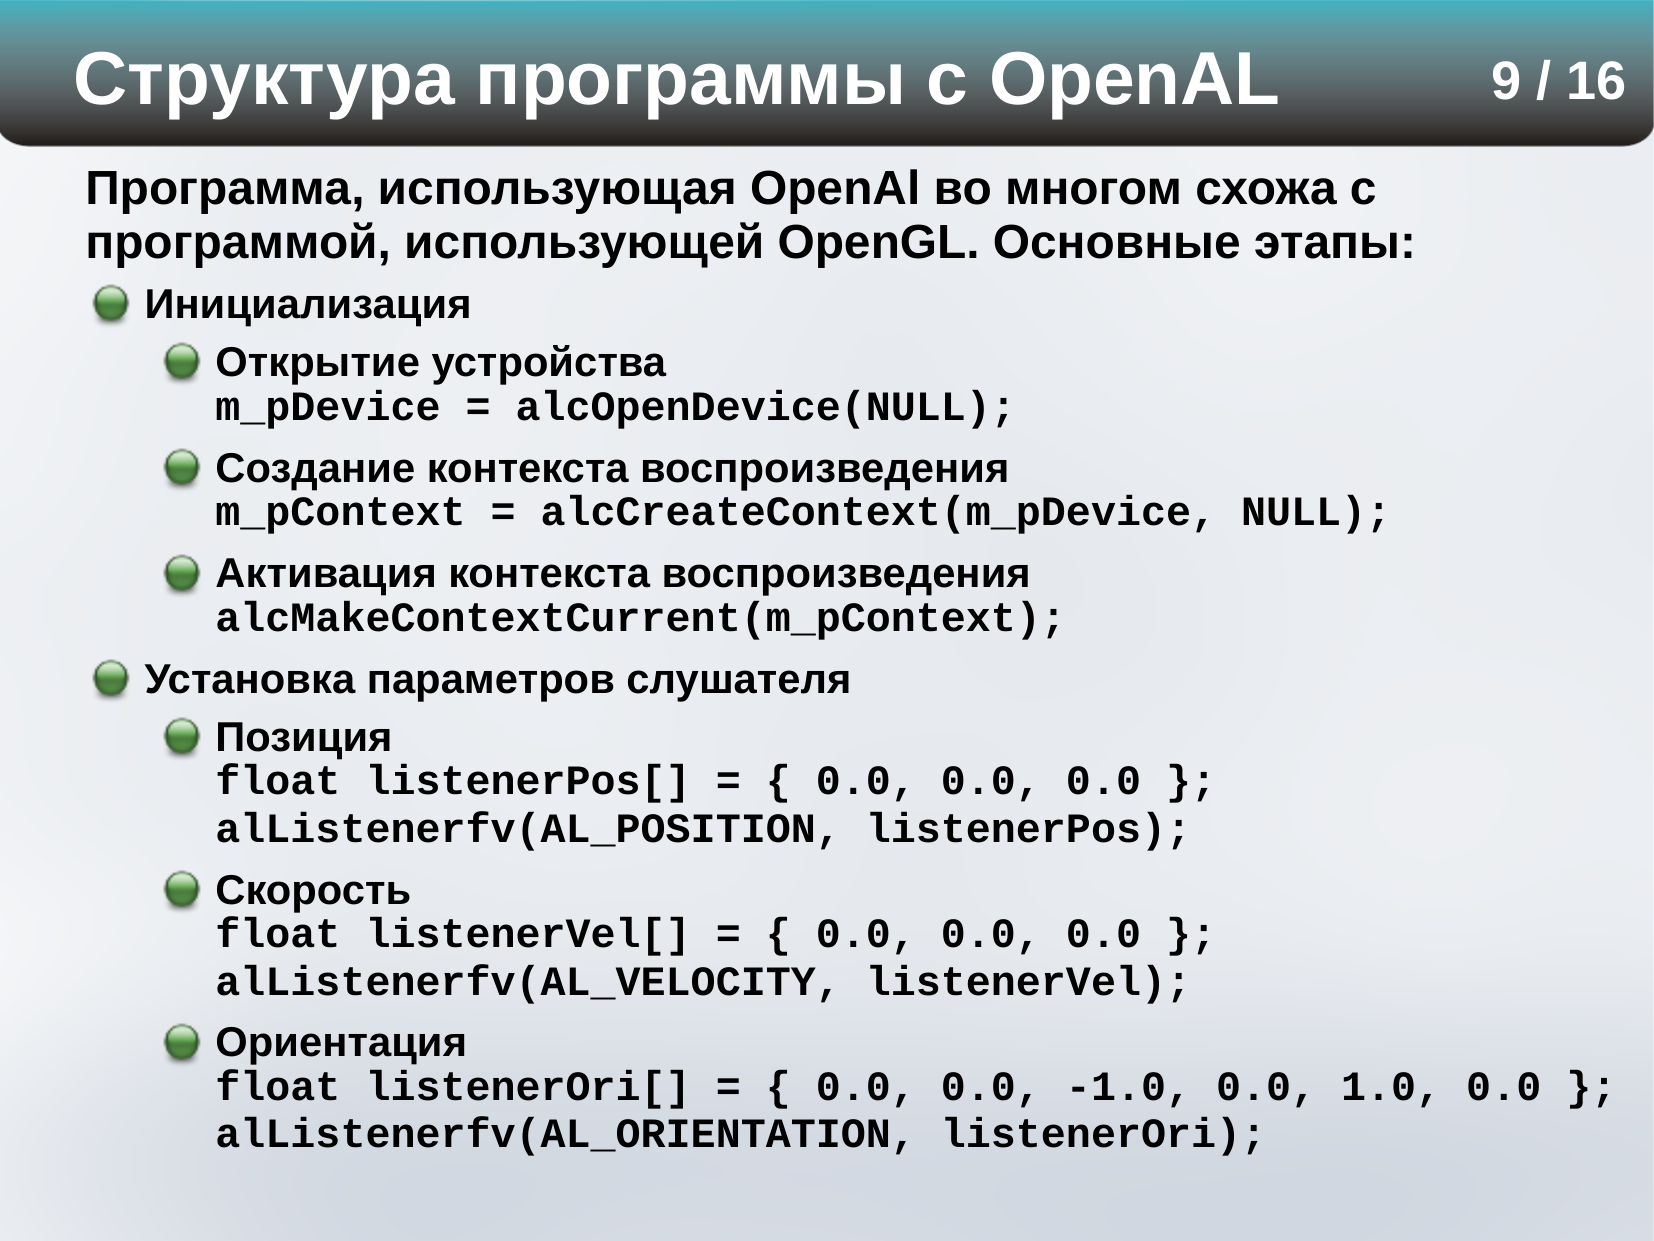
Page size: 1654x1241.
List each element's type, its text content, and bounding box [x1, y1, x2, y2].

text_box <номер> / 16 [1476, 42, 1654, 153]
picture [0, 0, 1654, 1241]
text_box Структура программы с OpenAL [59, 29, 1418, 129]
text_box Программа, использующая OpenAl во многом схожа с программой, использующей OpenGL. Основные этапы: Инициализация Открытие устройства m_pDevice = alcOpenDevice(NULL); Создание контекста воспроизведения m_pContext = alcCreateContext(m_pDevice, NULL); Активация контекста воспроизведения alcMakeContextCurrent(m_pContext); Установка параметров слушателя Позиция float listenerPos[] = { 0.0, 0.0, 0.0 }; alListenerfv(AL_POSITION, listenerPos); Скорость float listenerVel[] = { 0.0, 0.0, 0.0 }; alListenerfv(AL_VELOCITY, listenerVel); Ориентация float listenerOri[] = { 0.0, 0.0, -1.0, 0.0, 1.0, 0.0 }; alListenerfv(AL_ORIENTATION, listenerOri); [70, 153, 1654, 1168]
